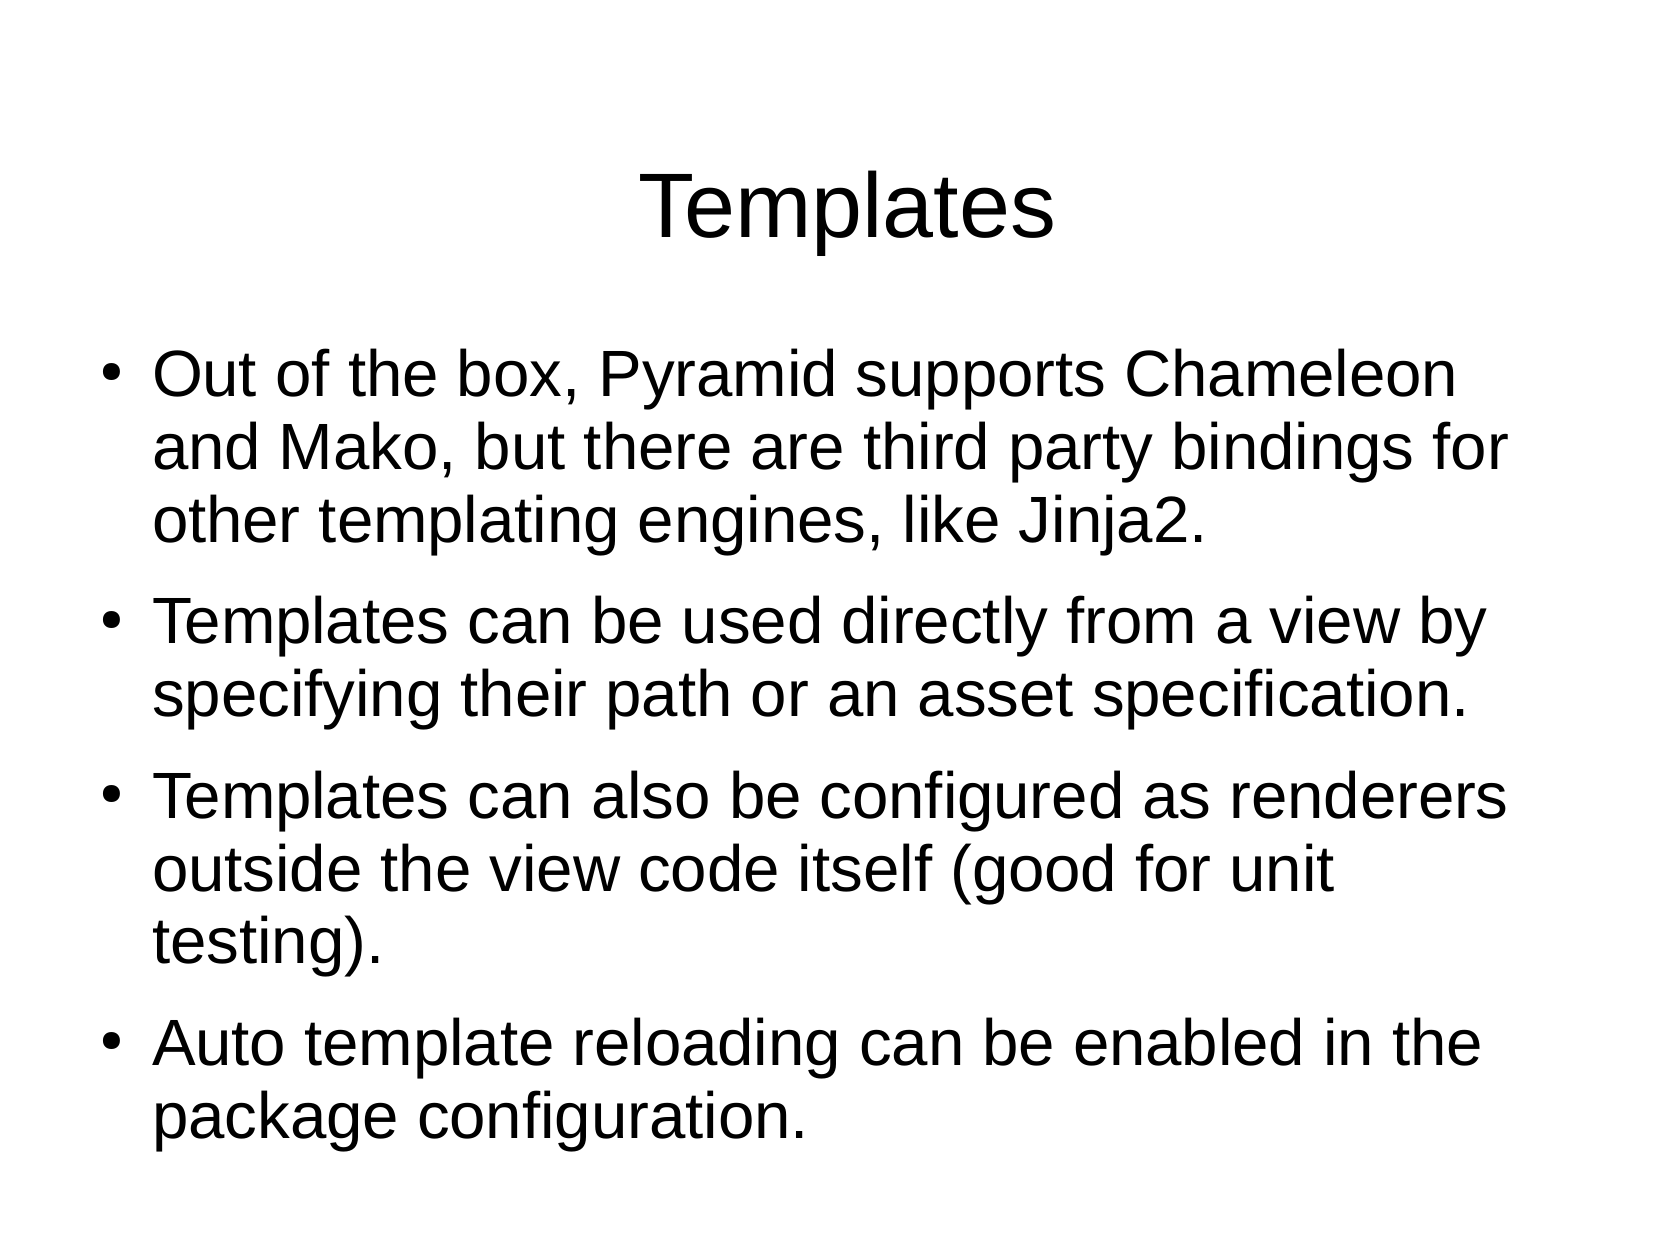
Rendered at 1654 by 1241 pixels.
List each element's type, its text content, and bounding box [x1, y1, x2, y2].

list Out of the box, Pyramid supports Chameleon and Mako, but there are third party bindings for other templating engines, like Jinja2. Templates can be used directly from a view by specifying their path or an asset specification. Templates can also be configured as renderers outside the view code itself (good for unit testing). Auto template reloading can be enabled in the package configuration. [82, 337, 1571, 1157]
title Templates [82, 112, 1612, 301]
